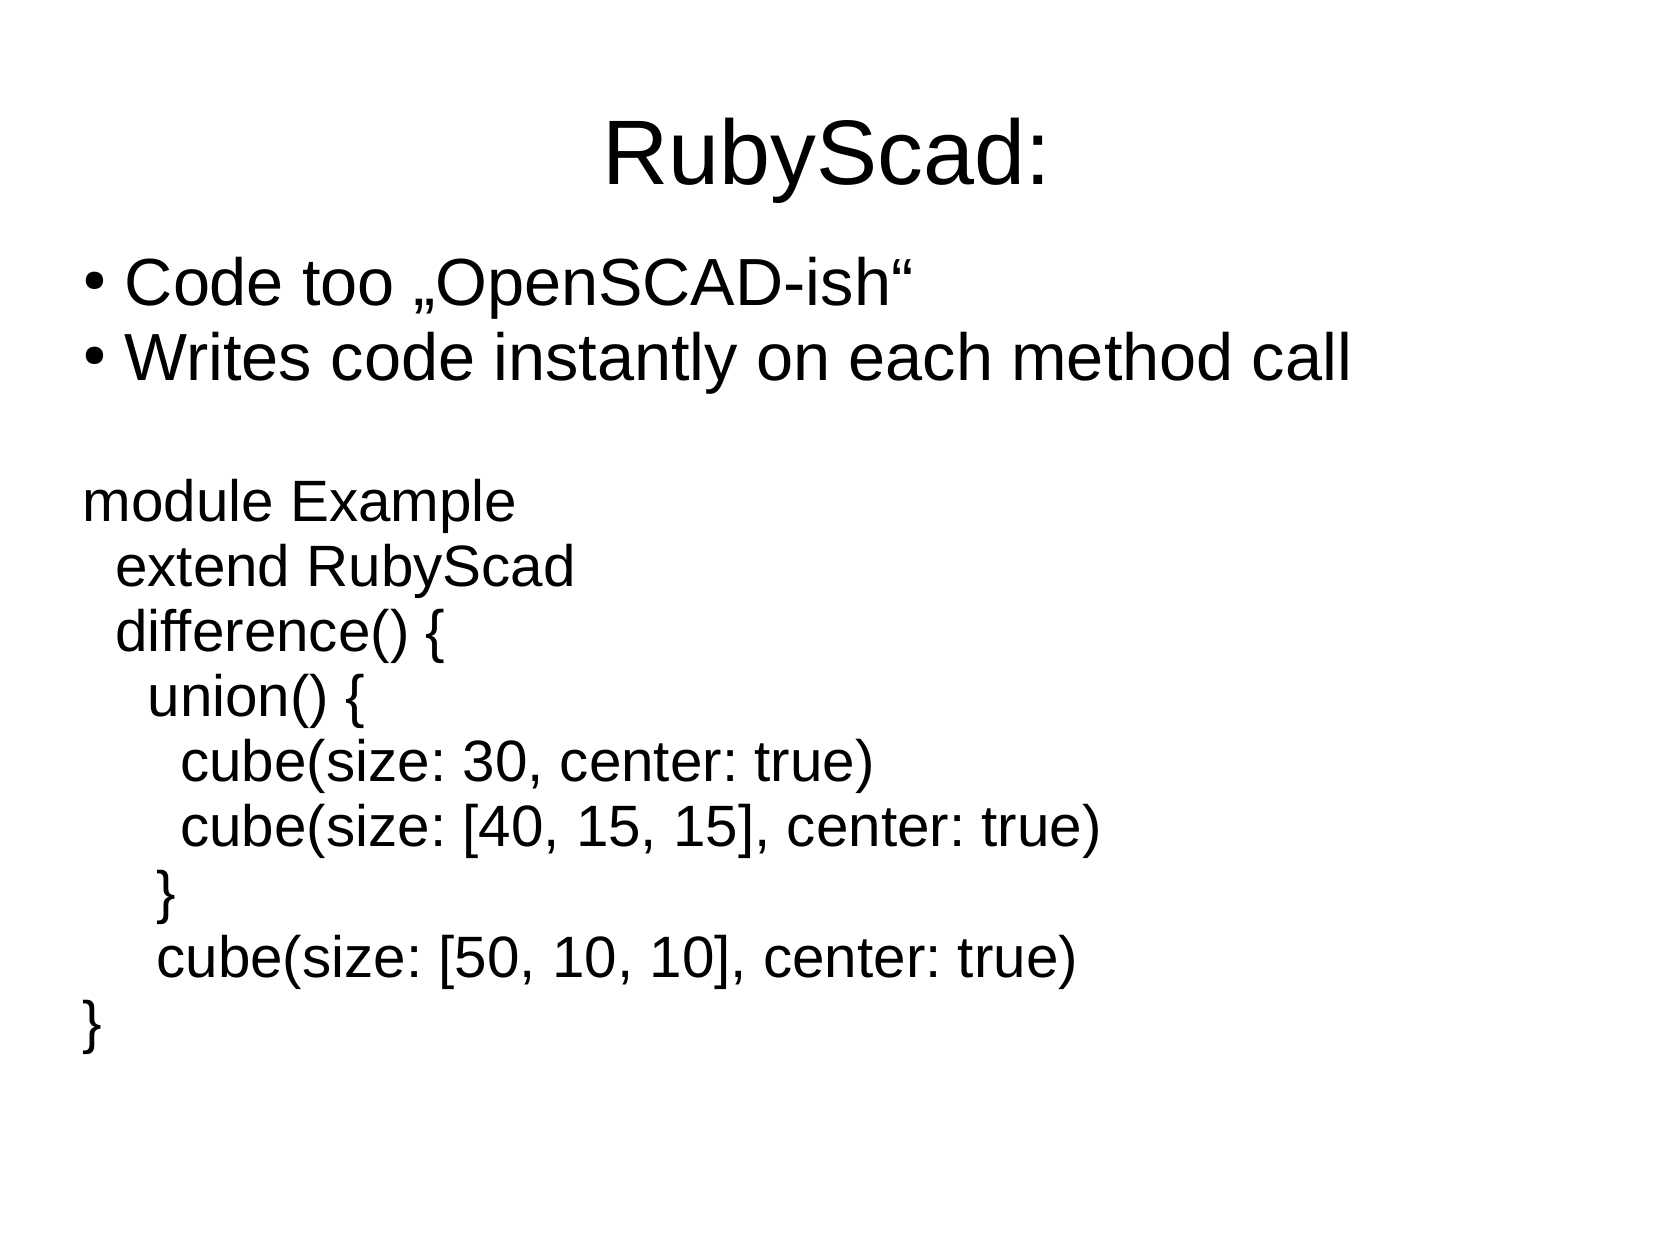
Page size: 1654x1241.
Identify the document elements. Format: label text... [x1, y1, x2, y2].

title RubyScad: [82, 49, 1571, 244]
subtitle Code too „OpenSCAD-ish“ Writes code instantly on each method call module Example extend RubyScad difference() { union() { cube(size: 30, center: true) cube(size: [40, 15, 15], center: true) } cube(size: [50, 10, 10], center: true) } [82, 244, 1571, 1055]
